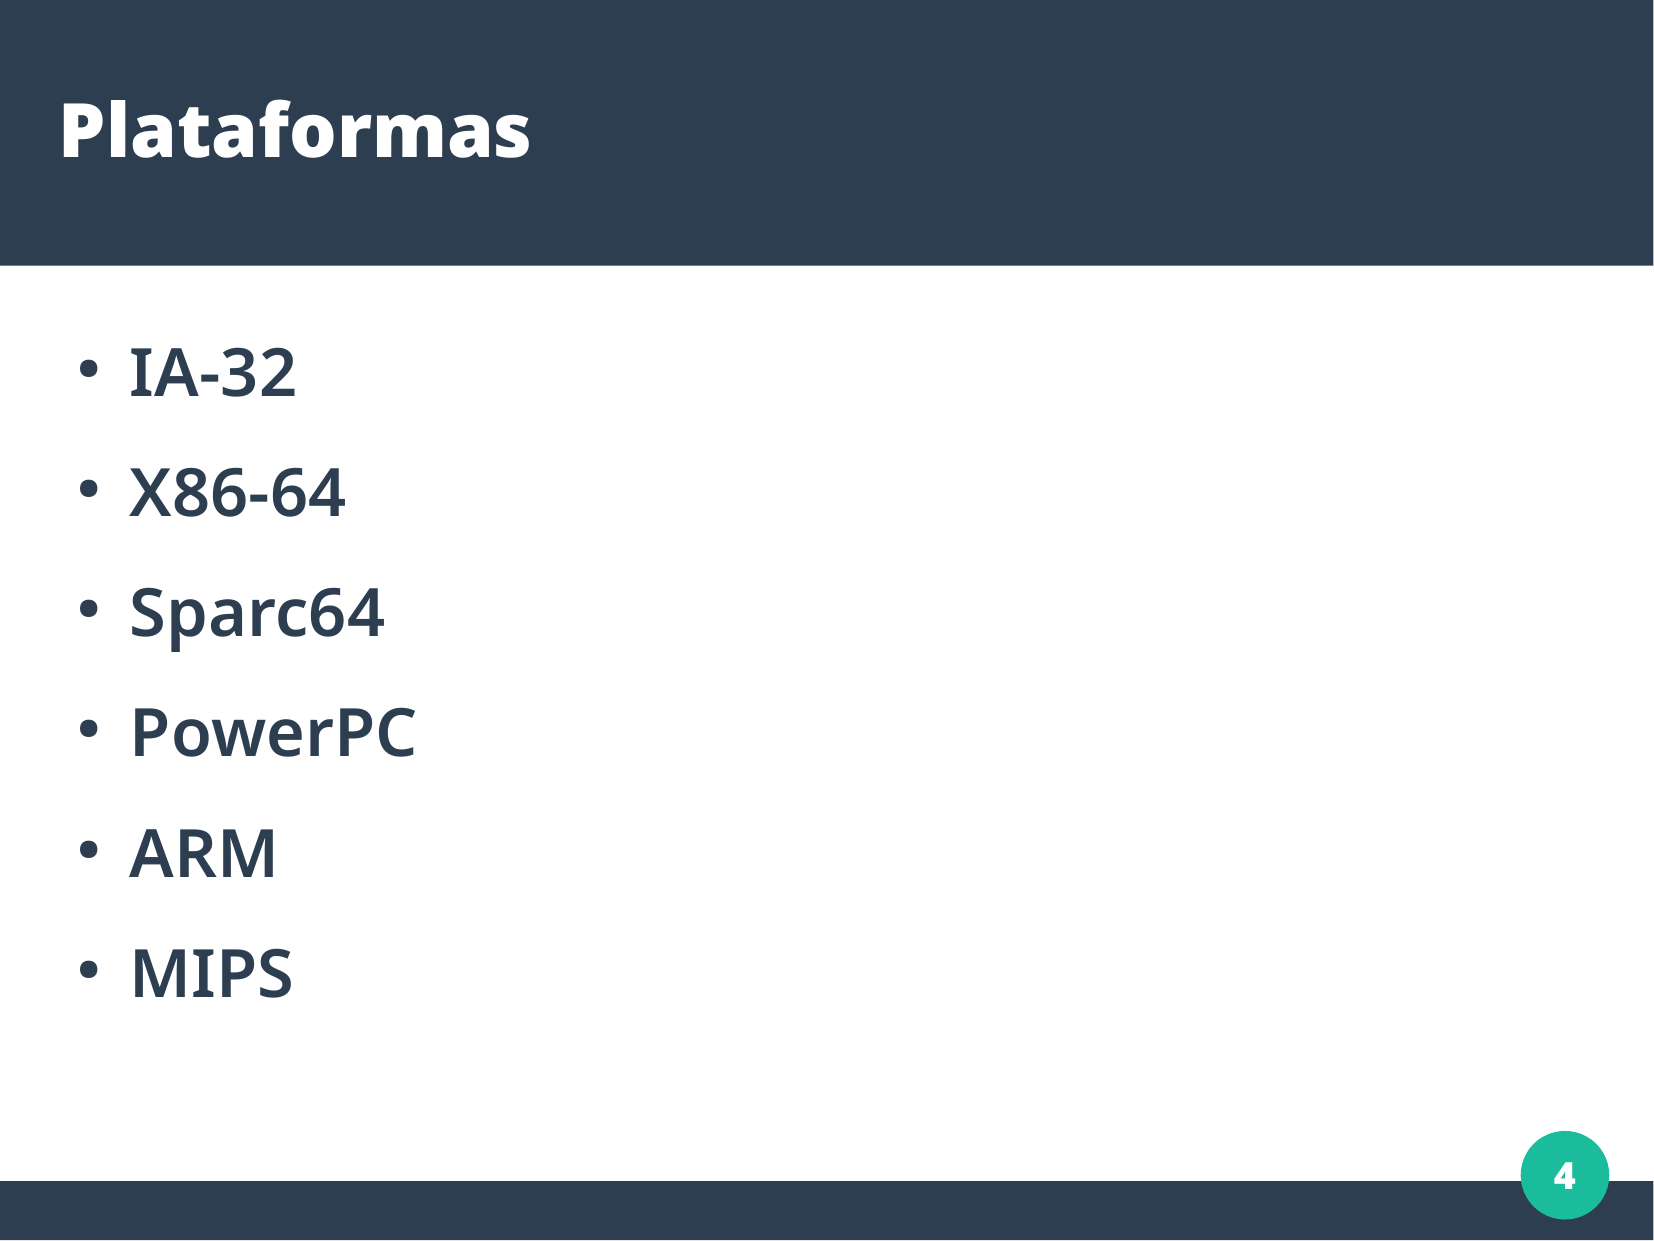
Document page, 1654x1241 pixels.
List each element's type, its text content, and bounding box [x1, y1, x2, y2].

list IA-32 X86-64 Sparc64 PowerPC ARM MIPS [59, 324, 1595, 1152]
title Plataformas [59, 49, 1595, 207]
